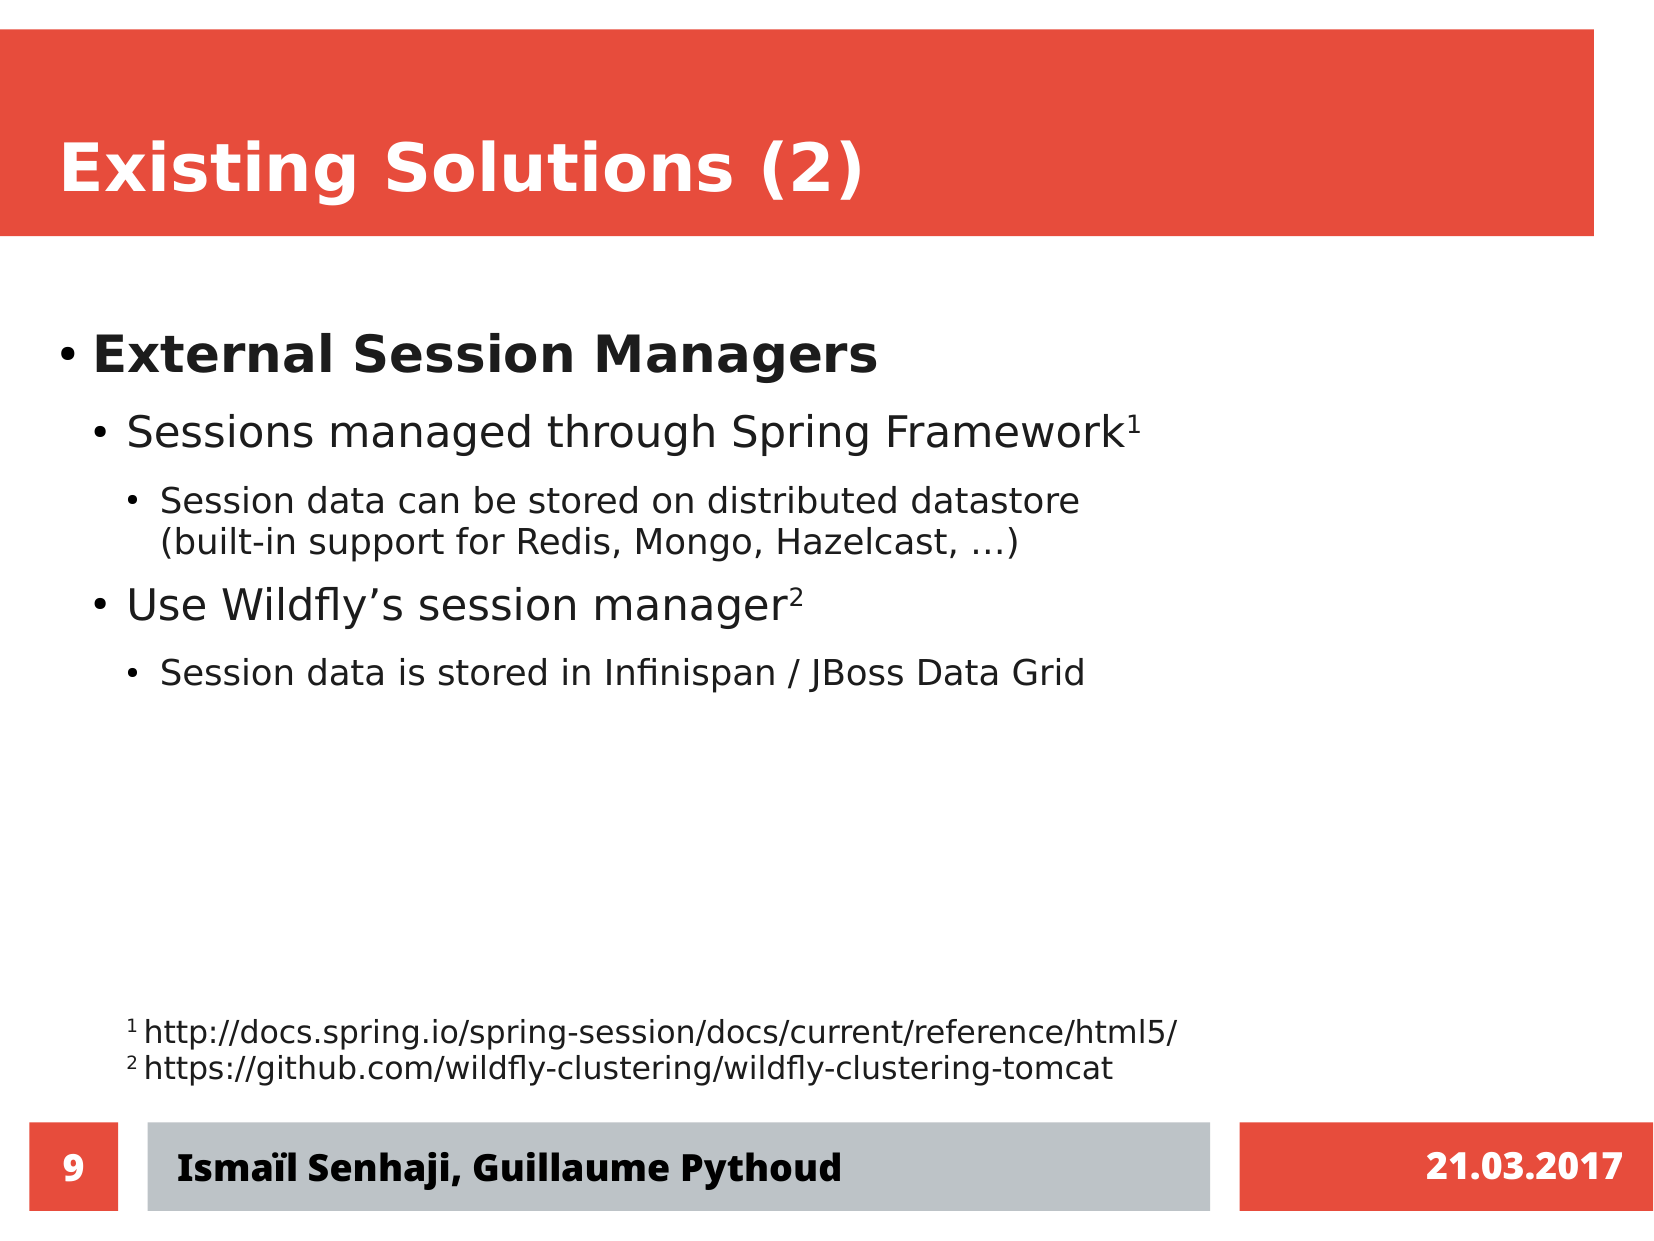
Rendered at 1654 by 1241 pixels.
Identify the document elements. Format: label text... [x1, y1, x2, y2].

title Existing Solutions (2) [58, 59, 1594, 207]
list External Session Managers Sessions managed through Spring Framework1 Session data can be stored on distributed datastore (built-in support for Redis, Mongo, Hazelcast, …) Use Wildfly’s session manager2 Session data is stored in Infinispan / JBoss Data Grid 1 http://docs.spring.io/spring-session/docs/current/reference/html5/ 2 https://github.com/wildfly-clustering/wildfly-clustering-tomcat [58, 324, 1565, 1093]
